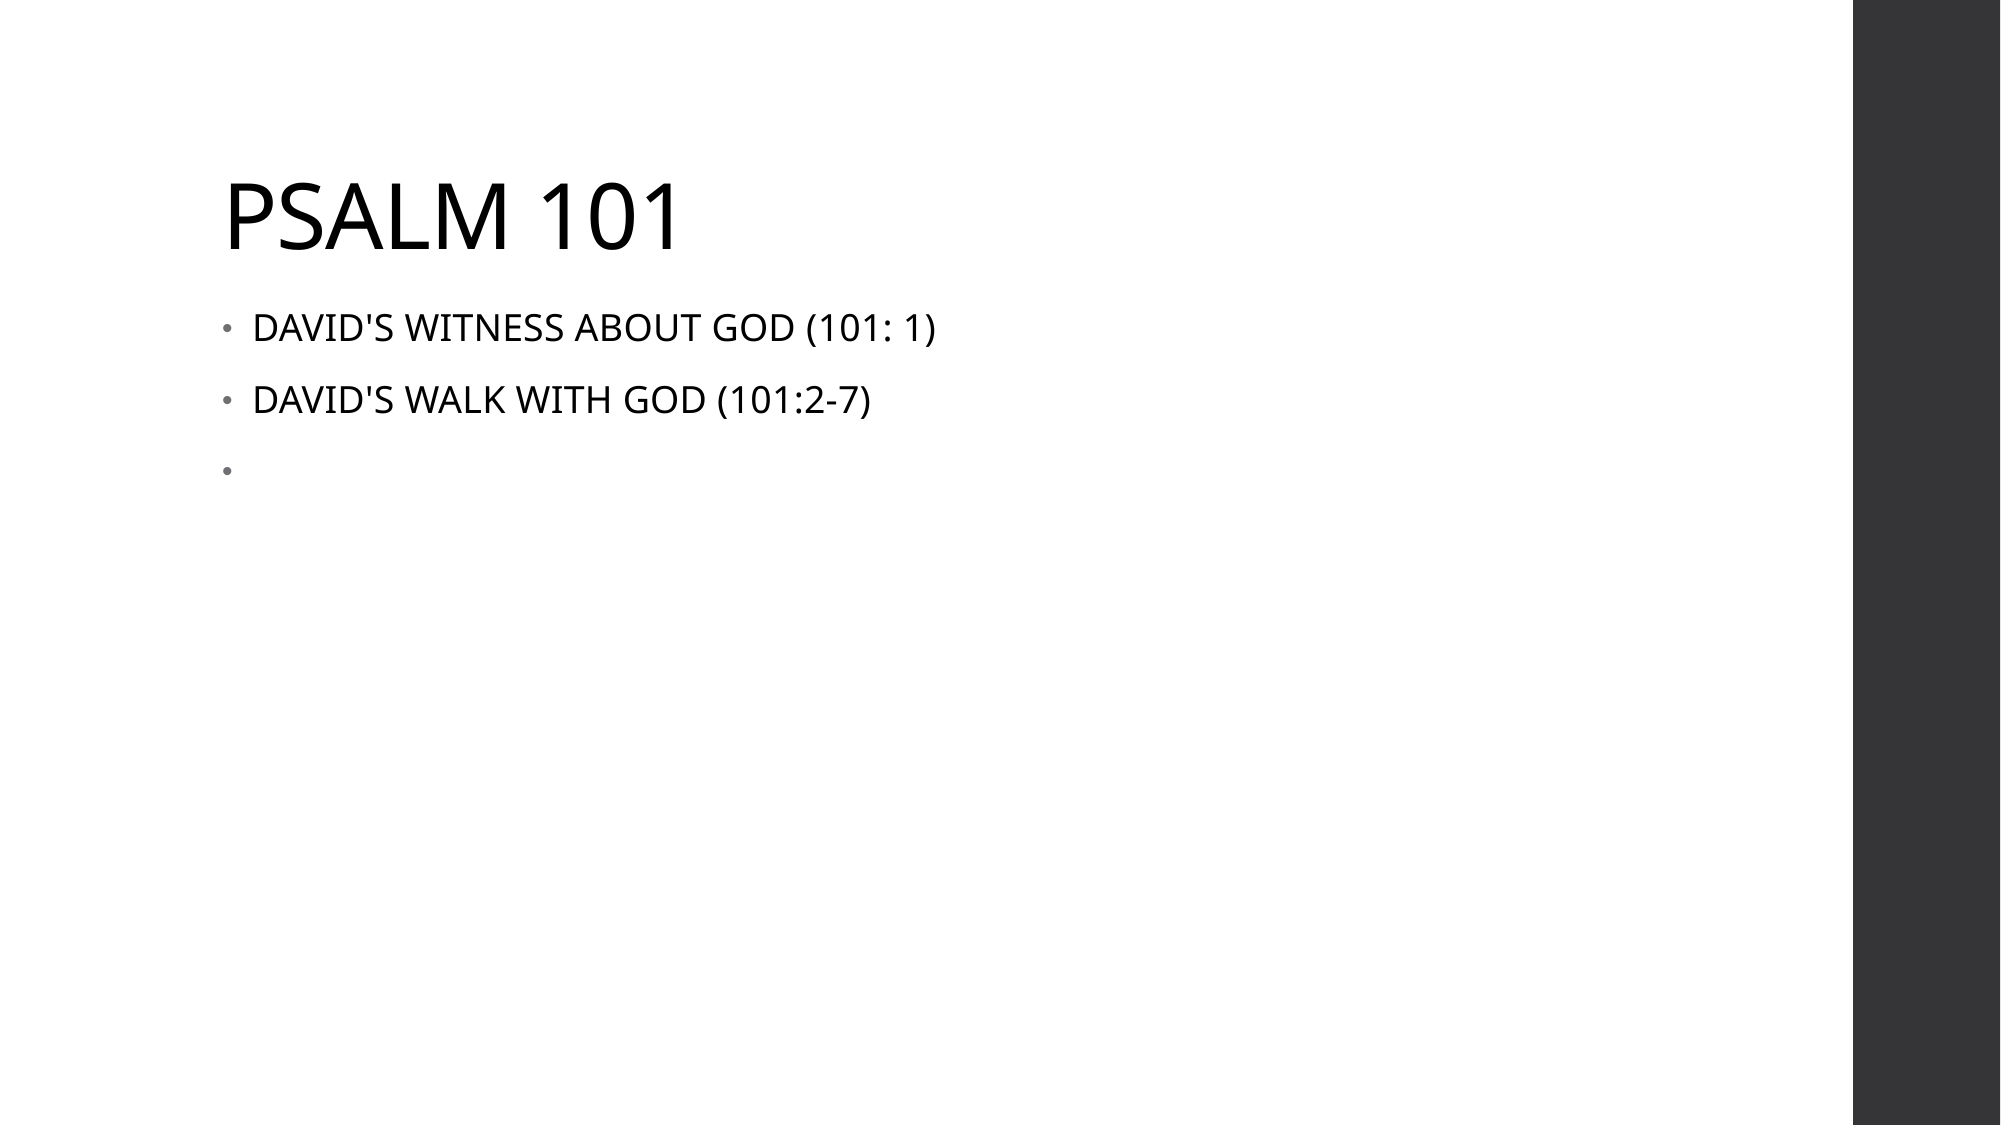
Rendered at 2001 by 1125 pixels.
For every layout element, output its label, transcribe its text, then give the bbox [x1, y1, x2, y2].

title PSALM 101 [206, 60, 1797, 278]
list DAVID'S WITNESS ABOUT GOD (101: 1) DAVID'S WALK WITH GOD (101:2-7) [206, 299, 1617, 1014]
